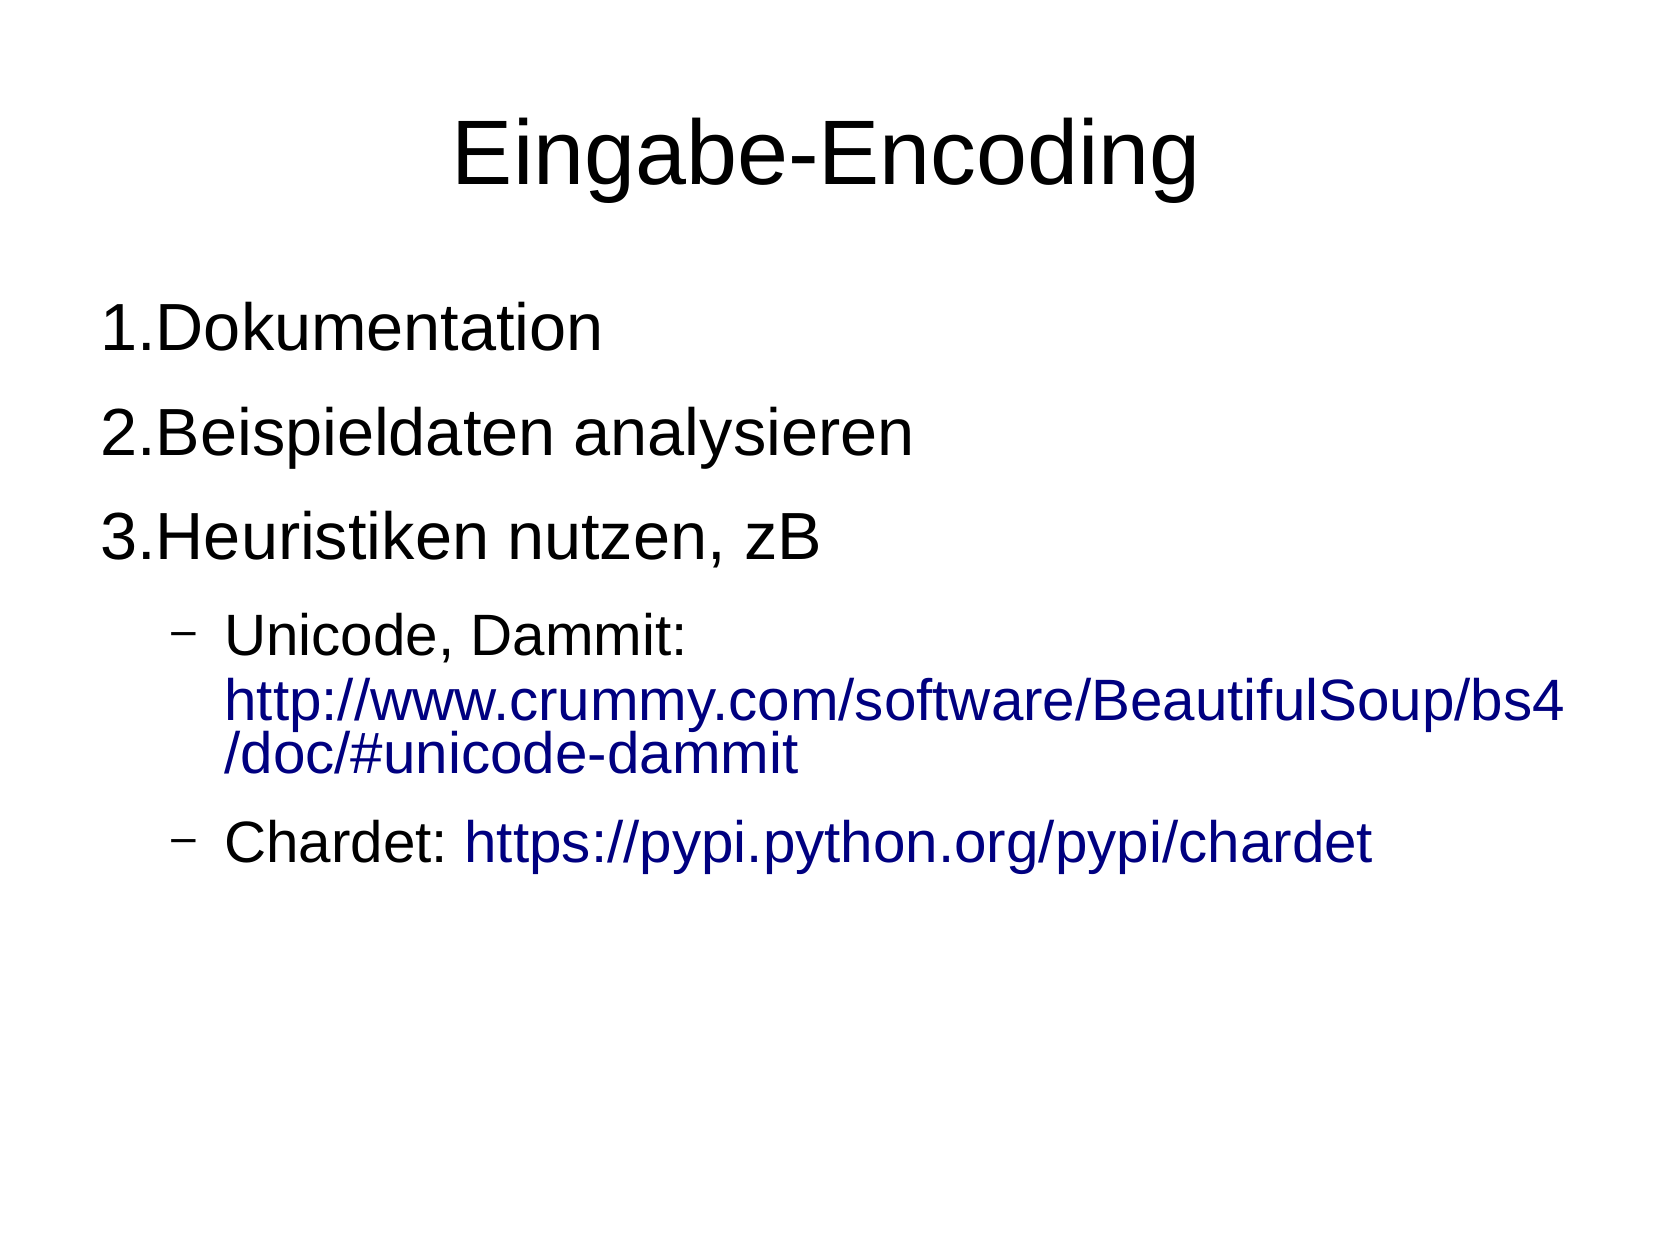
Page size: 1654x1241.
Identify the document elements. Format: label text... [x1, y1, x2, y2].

title Eingabe-Encoding [82, 49, 1571, 257]
list Dokumentation Beispieldaten analysieren Heuristiken nutzen, zB Unicode, Dammit: http://www.crummy.com/software/BeautifulSoup/bs4/doc/#unicode-dammit Chardet: https://pypi.python.org/pypi/chardet [82, 290, 1571, 1010]
